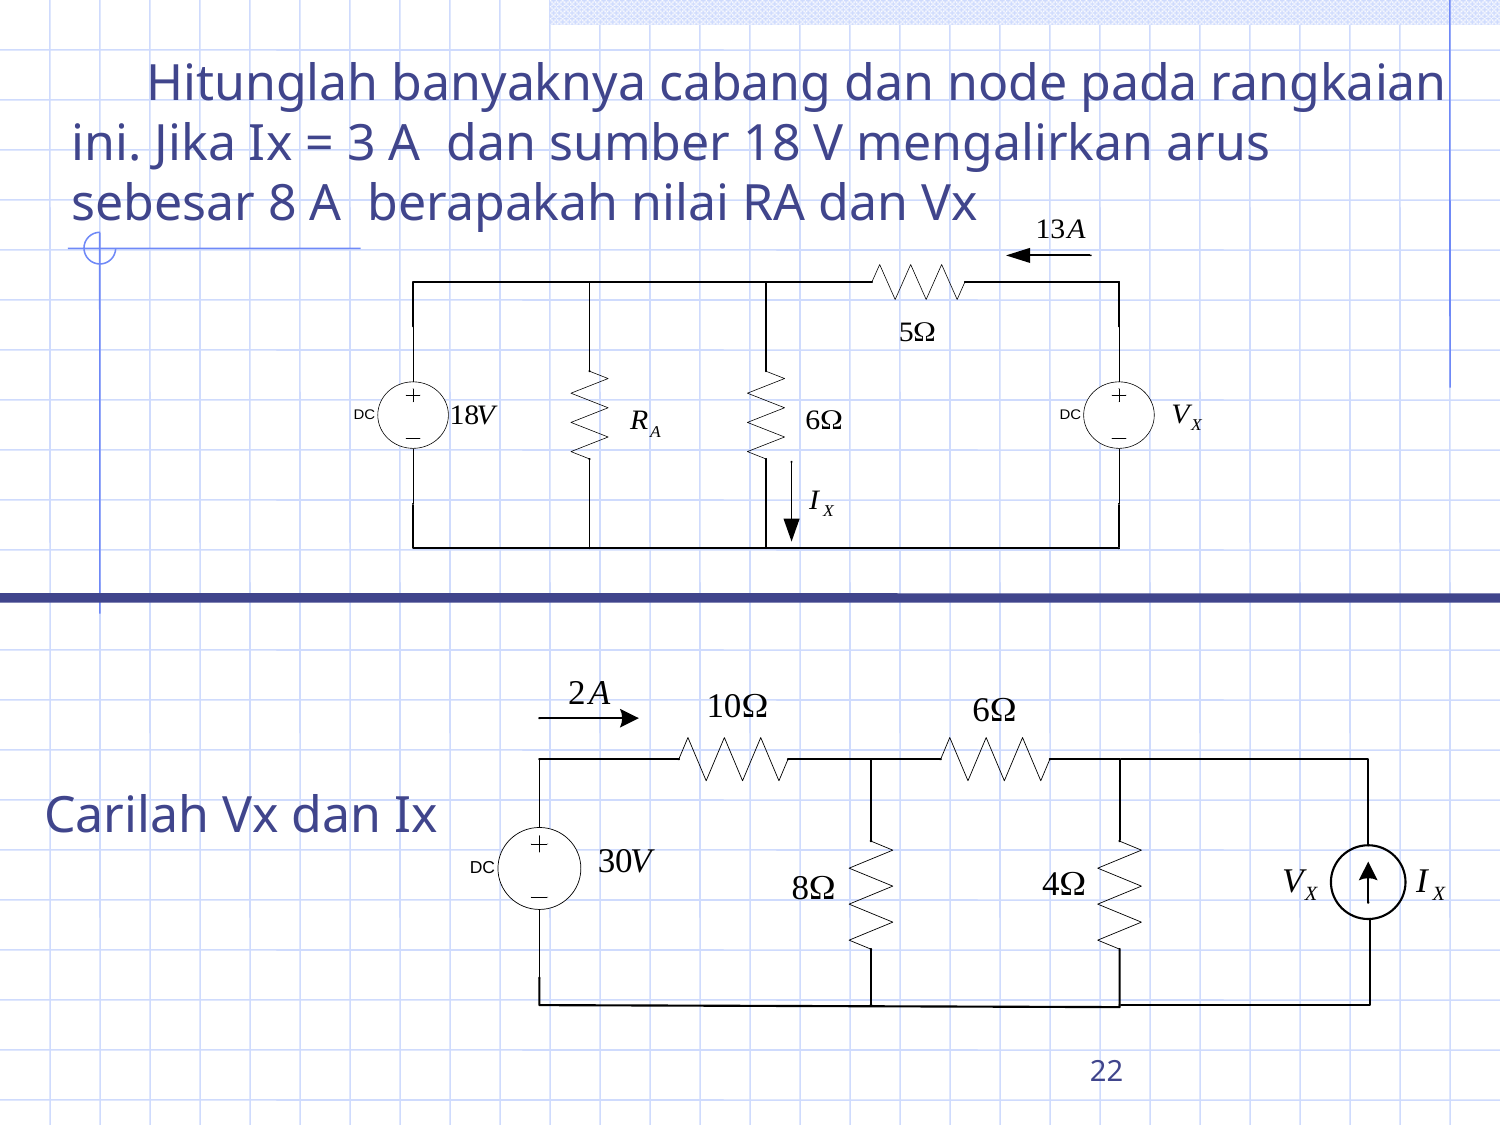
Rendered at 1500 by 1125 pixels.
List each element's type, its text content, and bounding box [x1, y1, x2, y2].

text_box Hitunglah banyaknya cabang dan node pada rangkaian ini. Jika Ix = 3 A dan sumber 18 V mengalirkan arus sebesar 8 A berapakah nilai RA dan Vx [0, 43, 1471, 270]
text_box [1074, 1025, 1388, 1101]
chart [466, 669, 1457, 1012]
chart [348, 208, 1215, 569]
text_box Carilah Vx dan Ix [29, 775, 526, 870]
